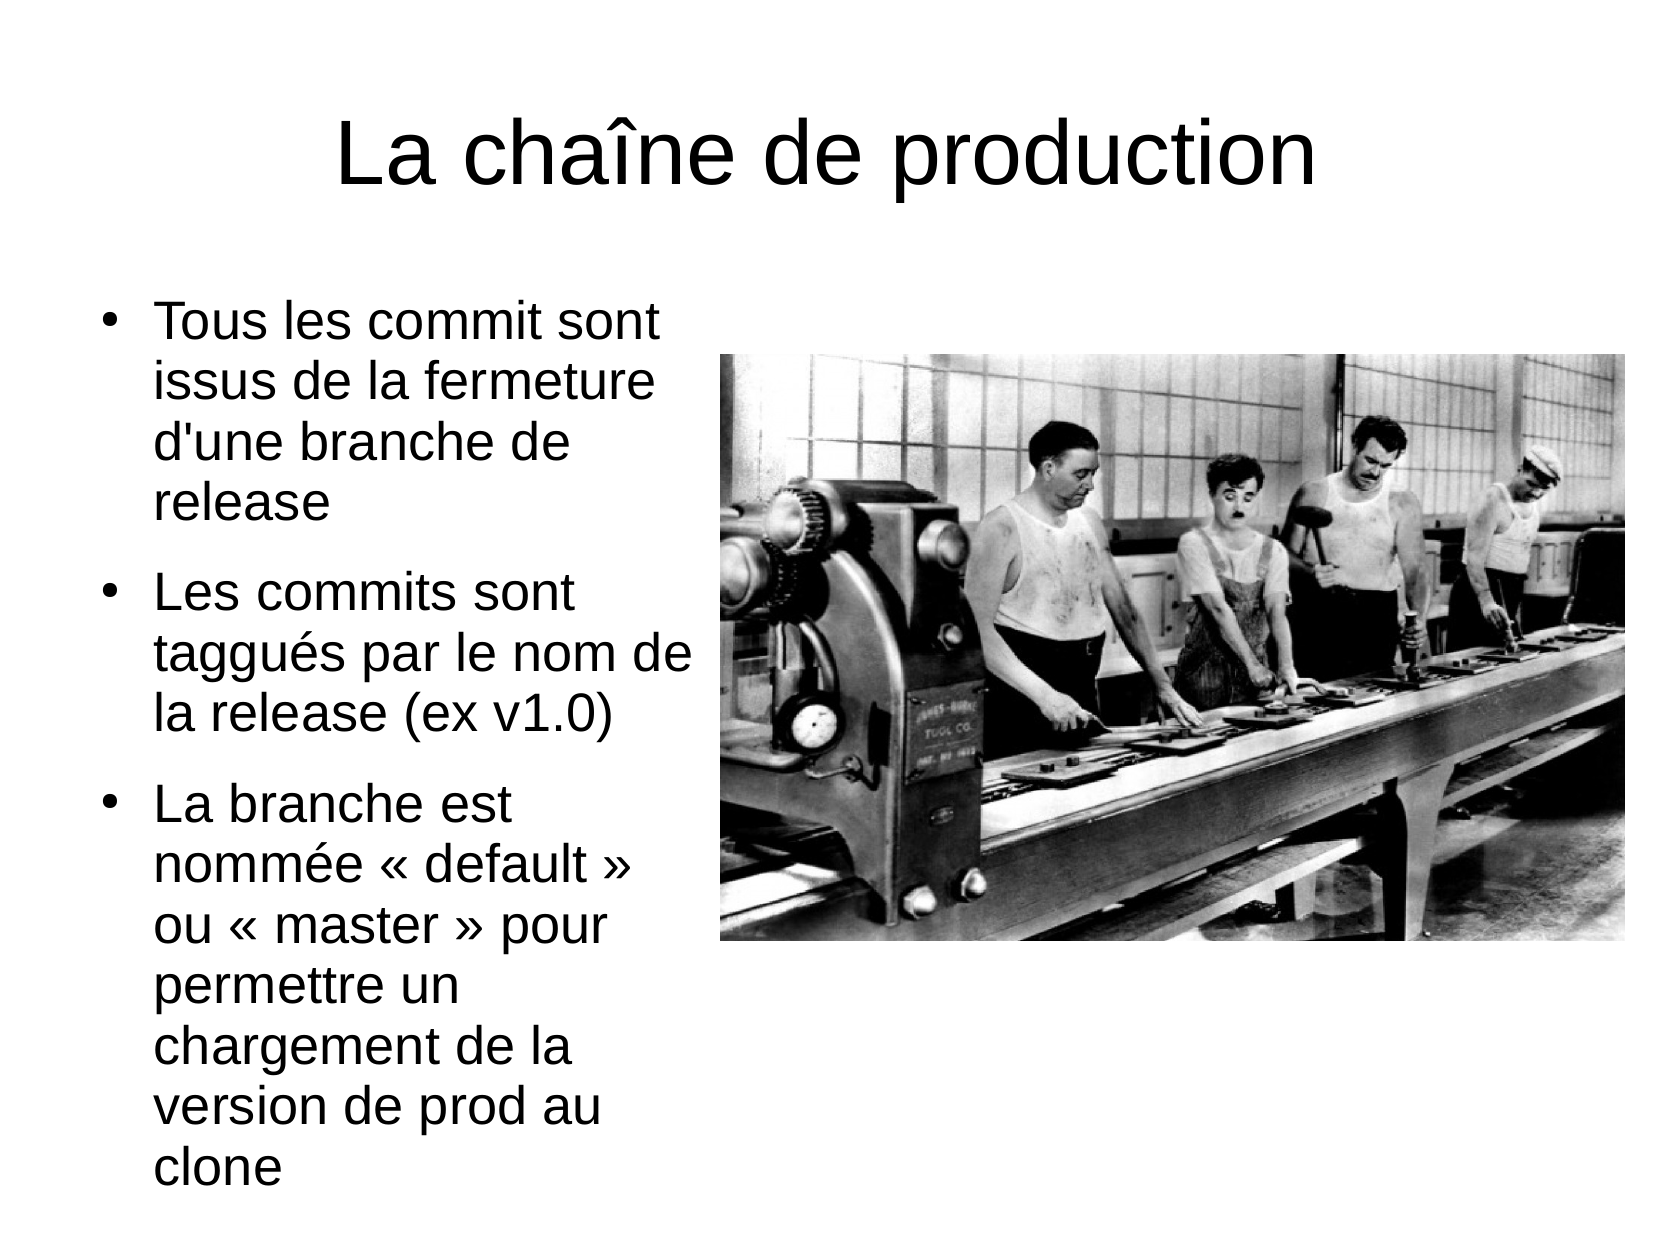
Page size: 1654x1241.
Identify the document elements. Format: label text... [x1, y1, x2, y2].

title La chaîne de production [82, 49, 1571, 257]
picture [720, 354, 1625, 941]
list Tous les commit sont issus de la fermeture d'une branche de release Les commits sont taggués par le nom de la release (ex v1.0) La branche est nommée « default » ou « master » pour permettre un chargement de la version de prod au clone [82, 290, 697, 1241]
